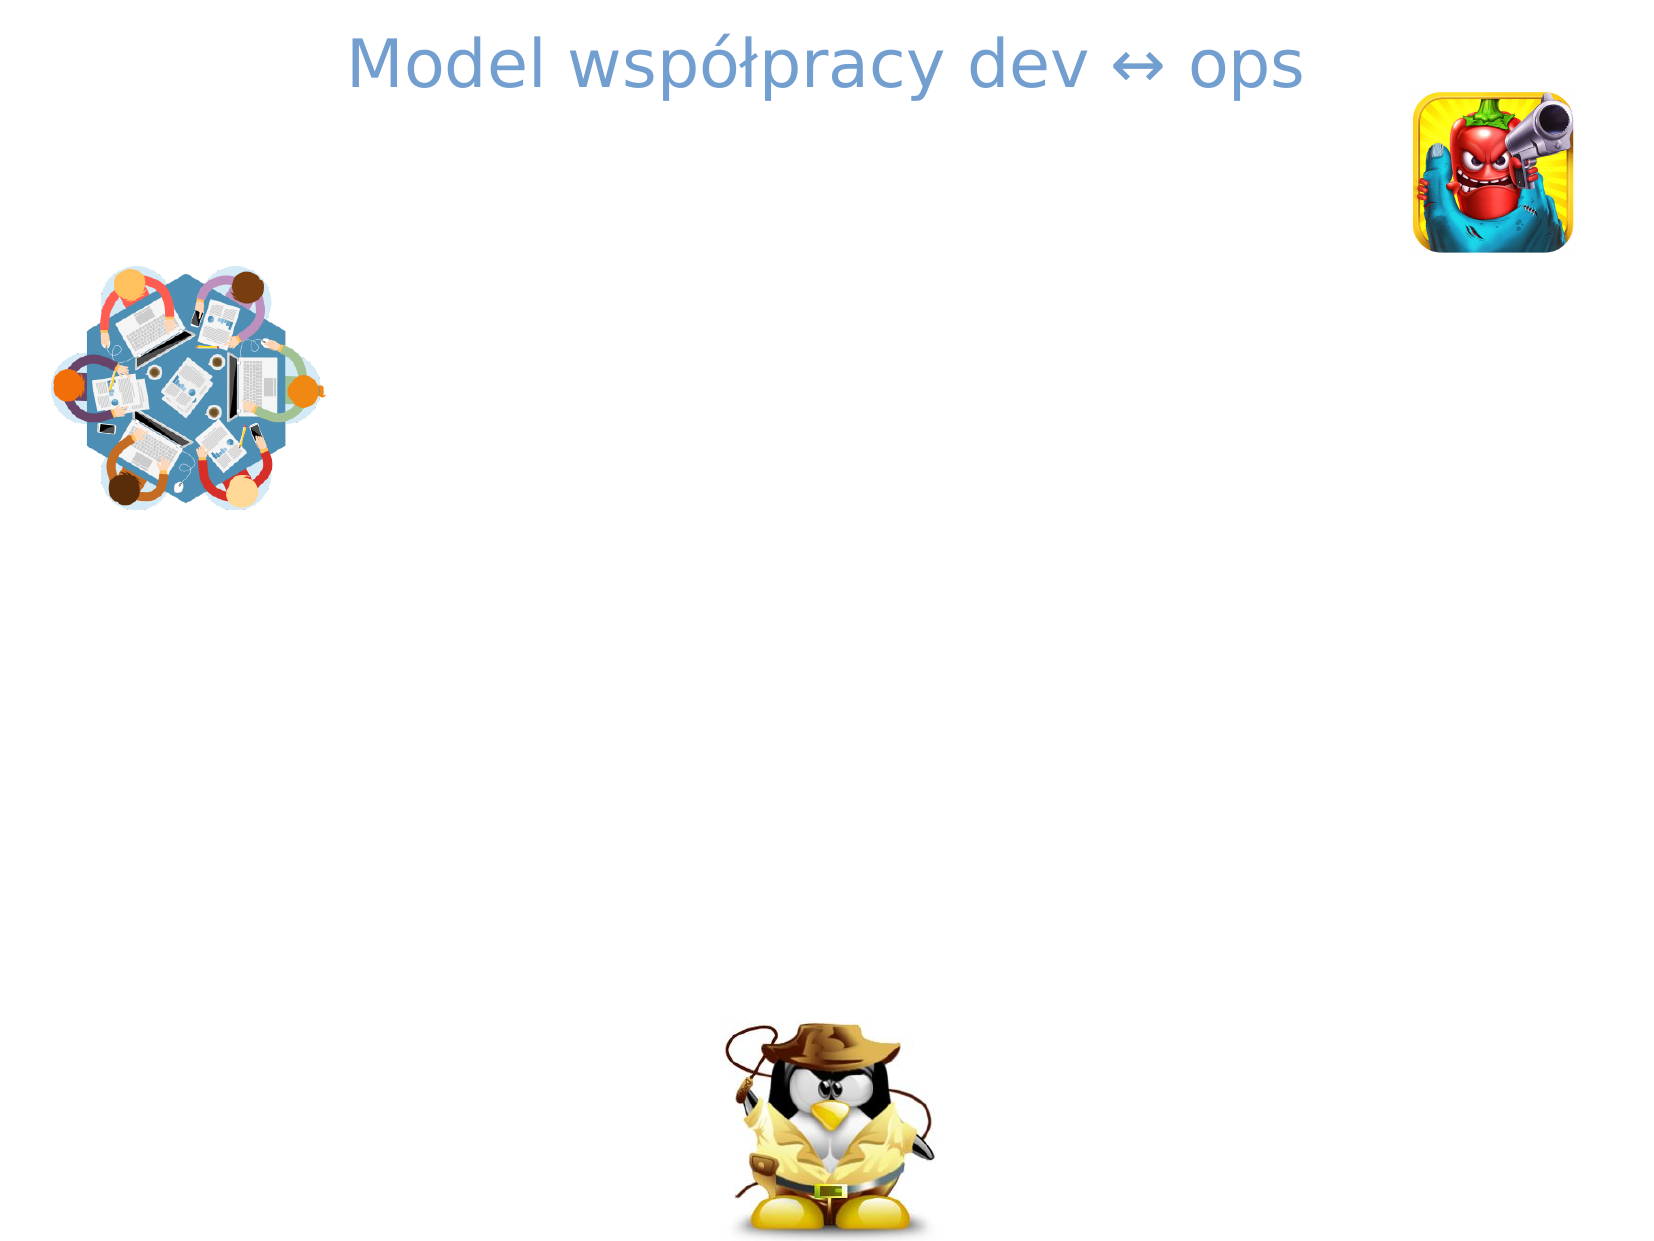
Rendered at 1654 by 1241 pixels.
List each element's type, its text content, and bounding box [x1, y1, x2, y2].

picture [1410, 89, 1576, 256]
picture [0, 266, 405, 510]
picture [720, 1021, 939, 1241]
text_box Model współpracy dev ↔ ops [332, 17, 1322, 111]
